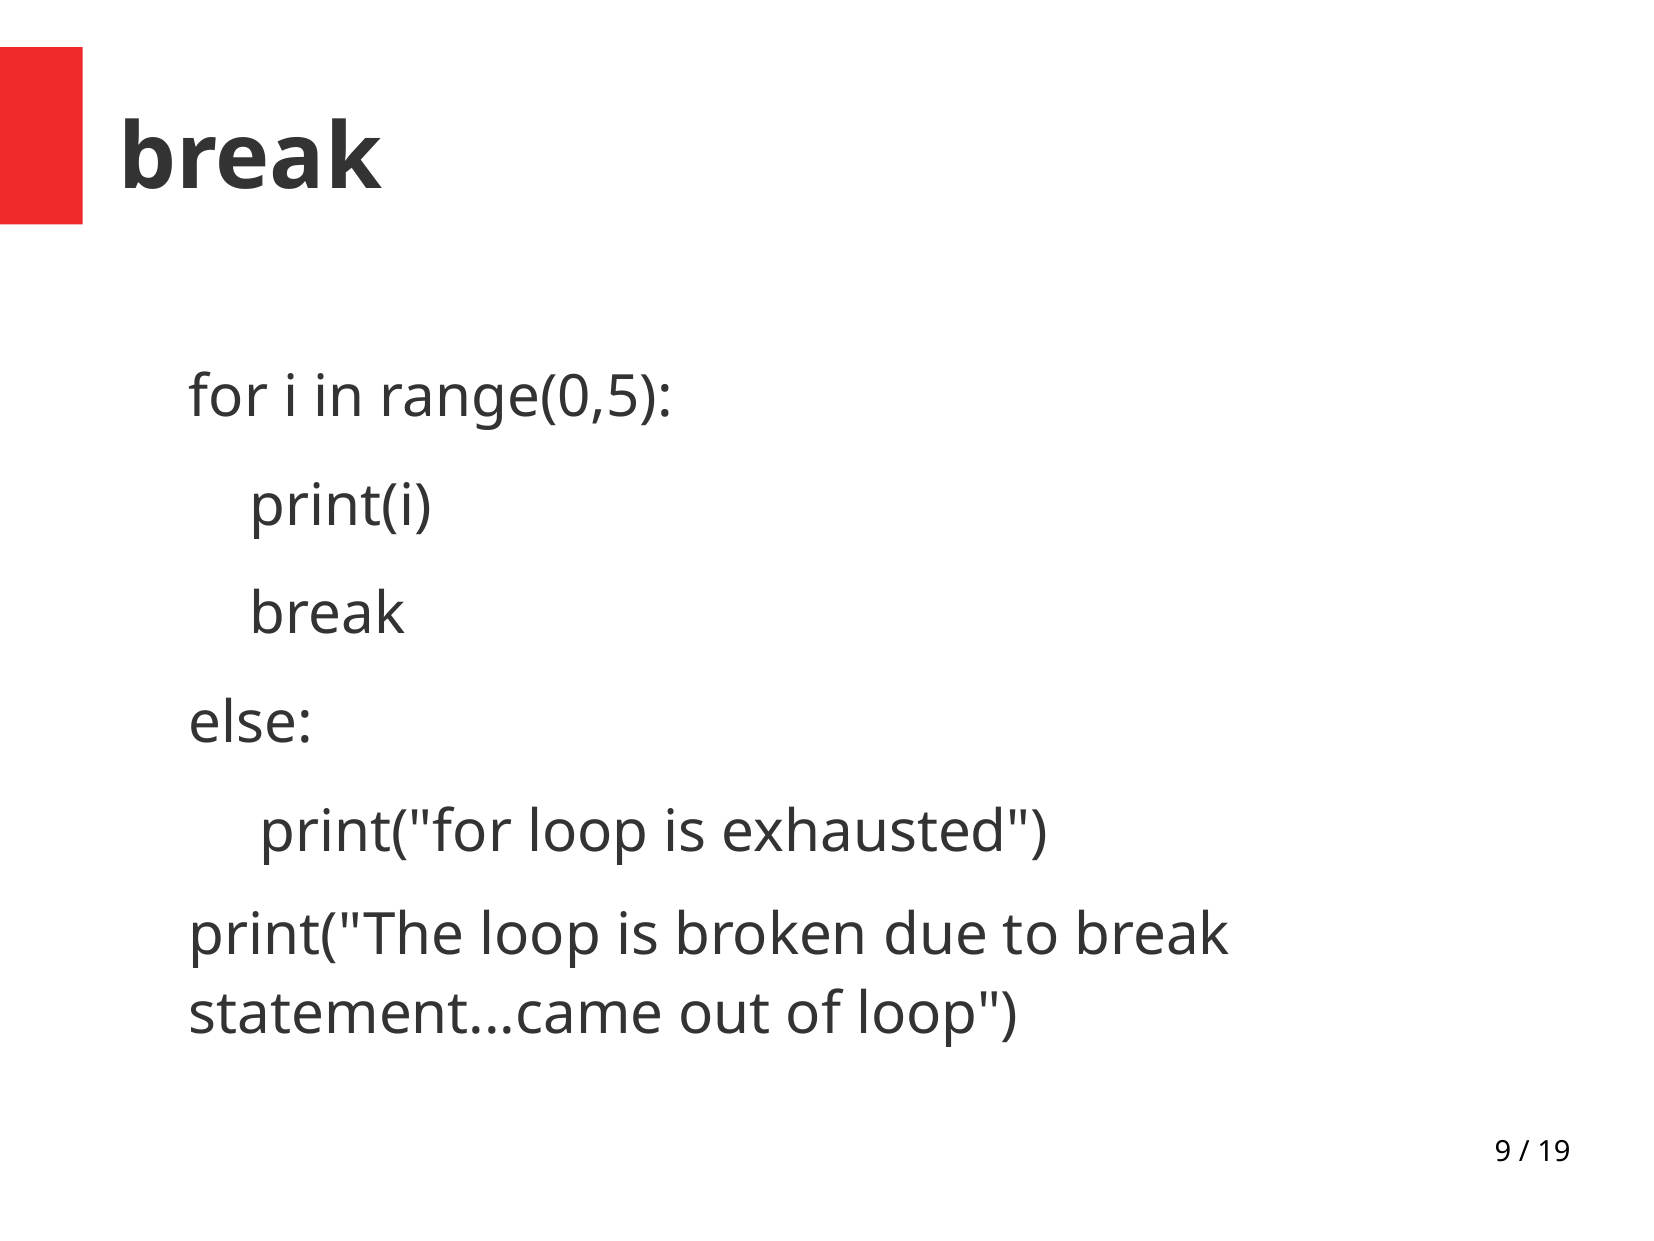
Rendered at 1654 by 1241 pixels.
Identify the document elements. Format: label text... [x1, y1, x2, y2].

list for i in range(0,5): print(i) break else: print("for loop is exhausted") print("The loop is broken due to break statement...came out of loop") [118, 354, 1536, 1074]
title break [118, 49, 1571, 257]
